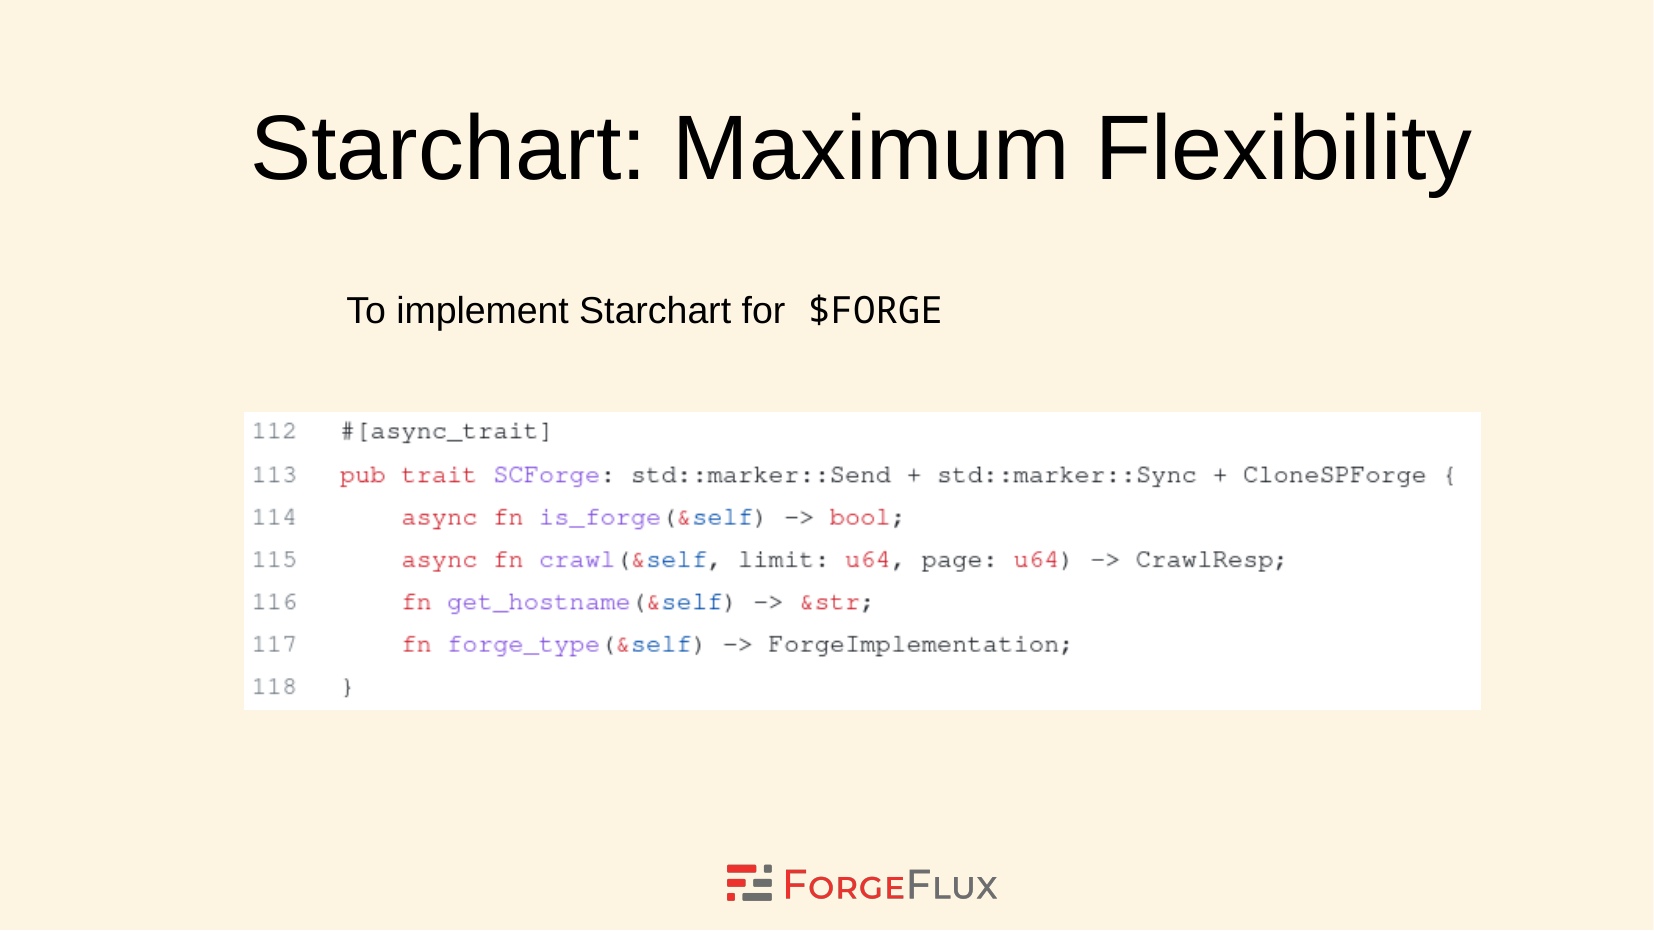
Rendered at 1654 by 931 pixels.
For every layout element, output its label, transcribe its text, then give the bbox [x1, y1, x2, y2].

picture [696, 824, 1029, 931]
text_box To implement Starchart for $FORGE [331, 276, 1394, 376]
picture [244, 412, 1481, 710]
title Starchart: Maximum Flexibility [118, 56, 1607, 240]
